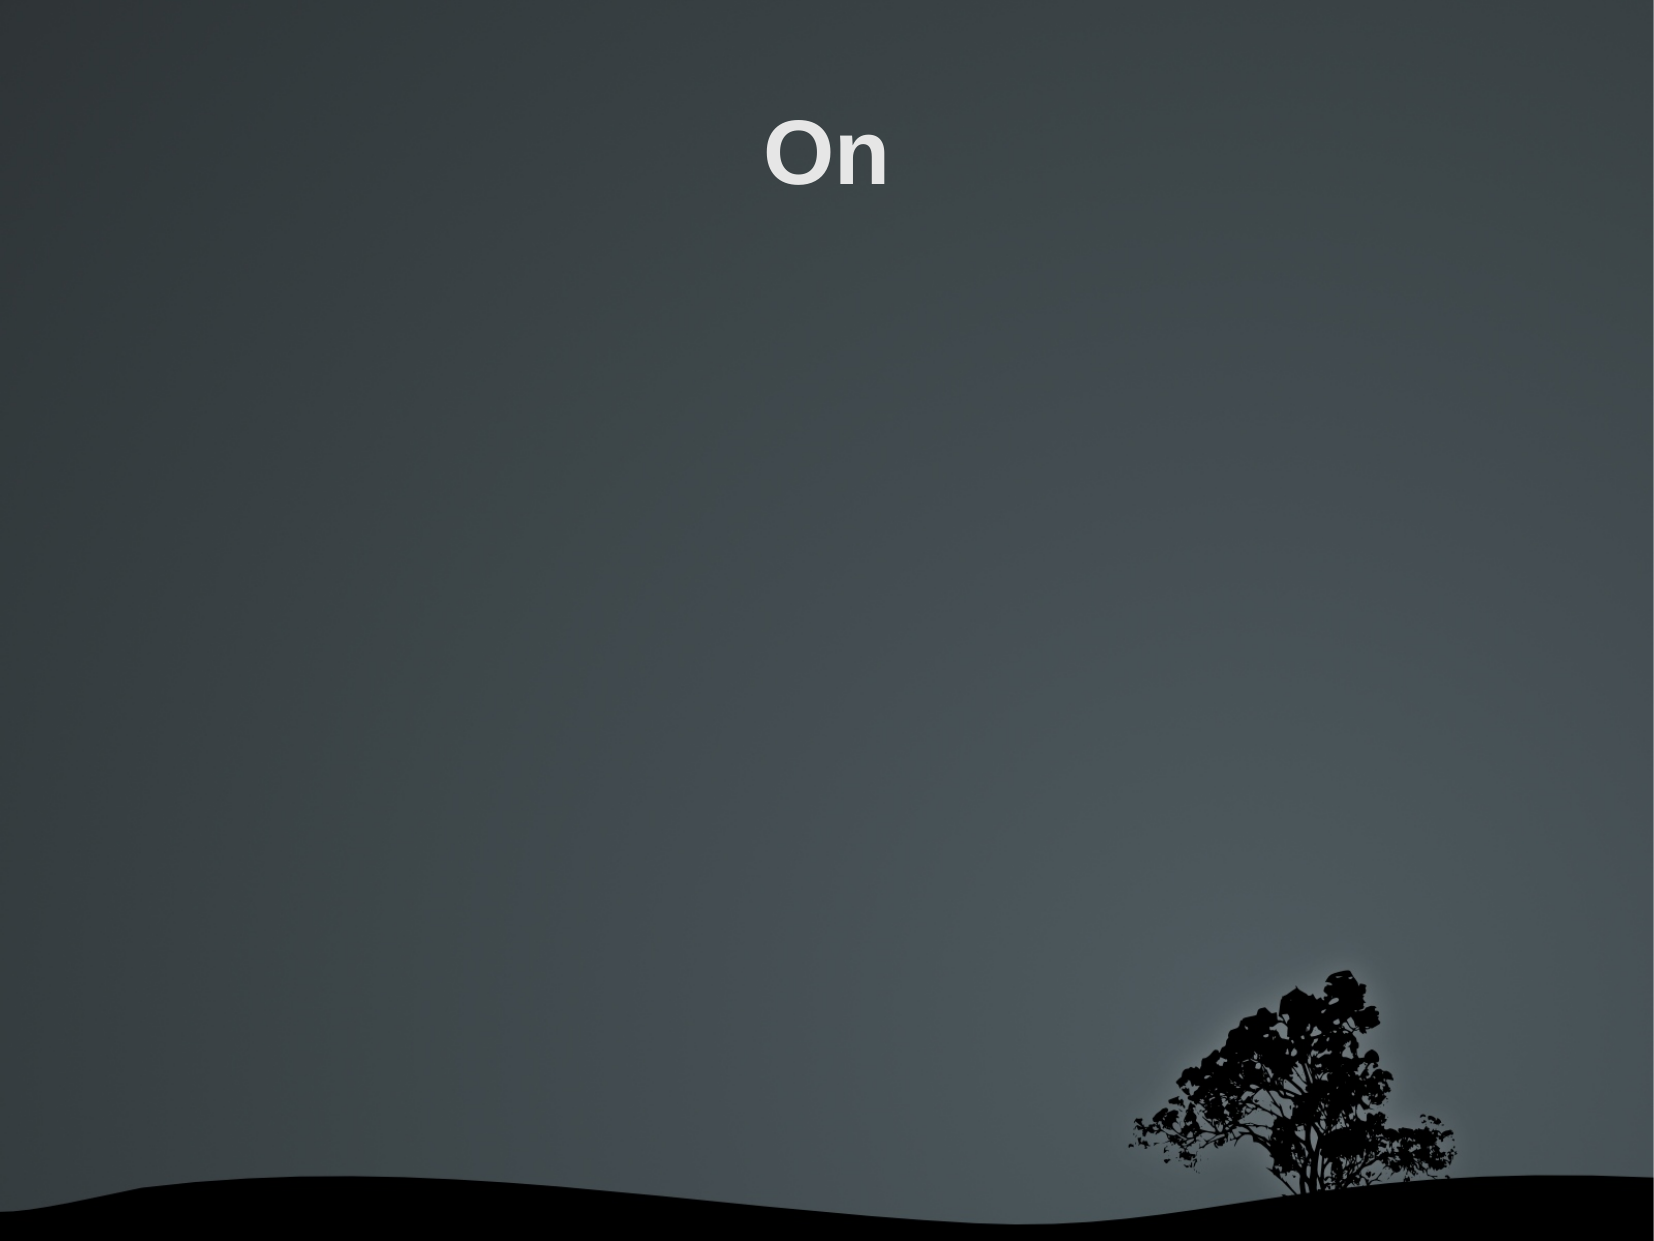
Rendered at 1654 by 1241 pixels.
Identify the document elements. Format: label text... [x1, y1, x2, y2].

picture [0, 0, 1654, 1241]
title On [82, 49, 1571, 257]
